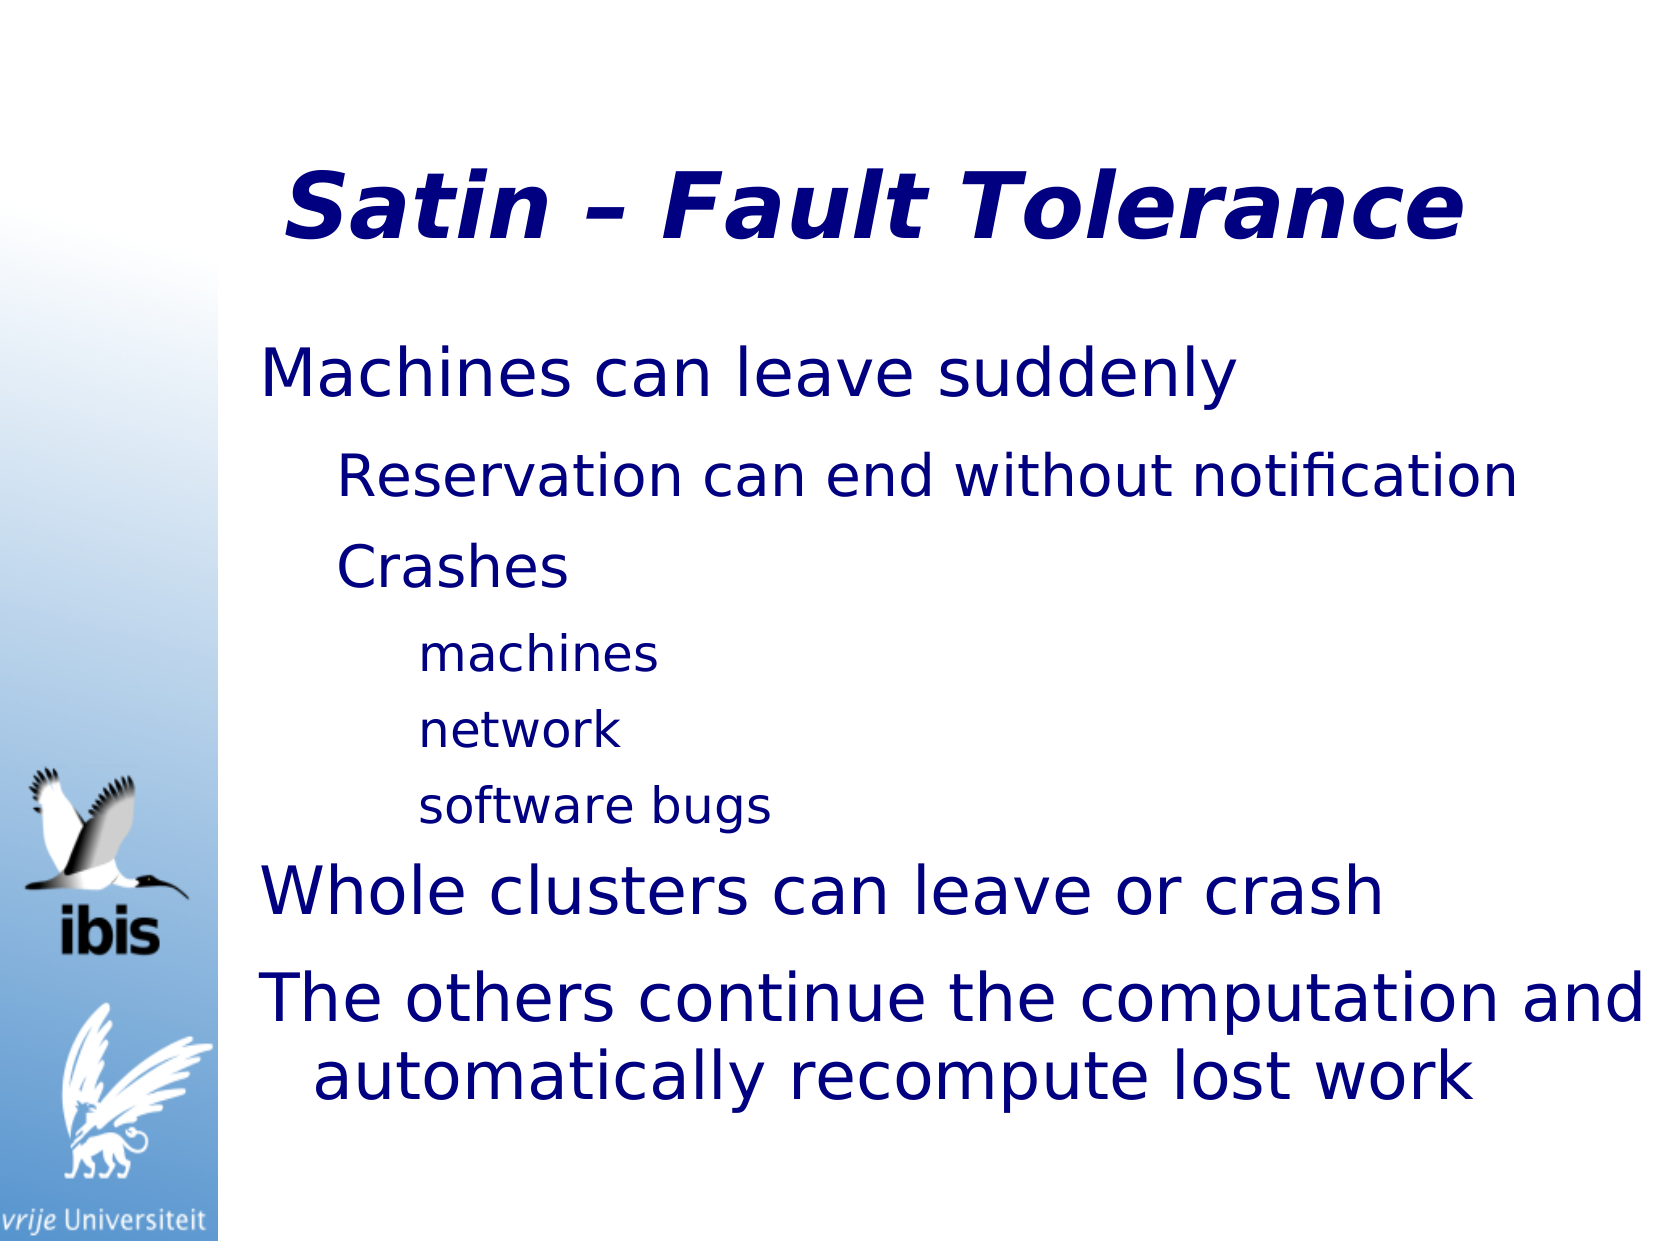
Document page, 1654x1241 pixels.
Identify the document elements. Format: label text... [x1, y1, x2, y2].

list Machines can leave suddenly Reservation can end without notification Crashes machines network software bugs Whole clusters can leave or crash The others continue the computation and automatically recompute lost work [241, 334, 1654, 1178]
title Satin – Fault Tolerance [219, 102, 1534, 311]
picture [0, 0, 218, 1241]
